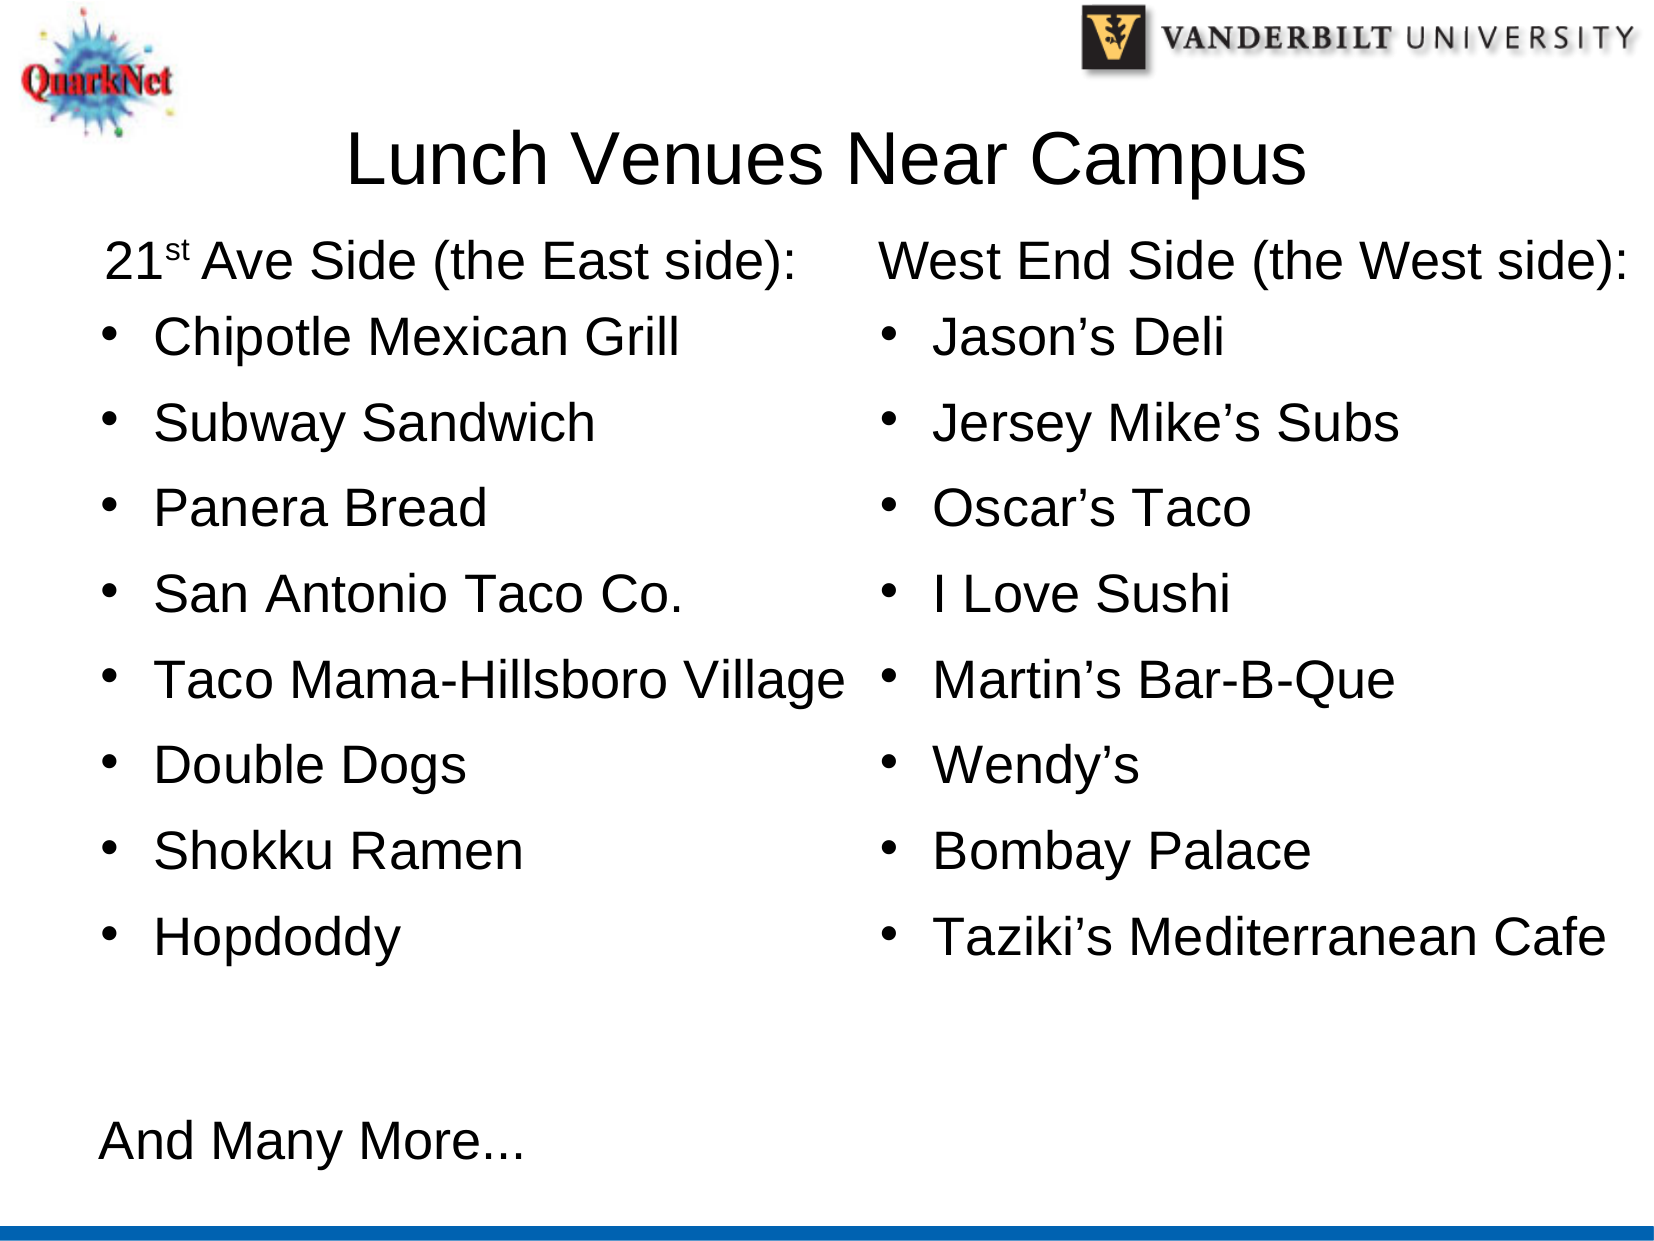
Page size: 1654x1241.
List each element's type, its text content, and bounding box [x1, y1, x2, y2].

picture [1078, 1, 1649, 85]
text_box West End Side (the West side): [863, 222, 1646, 299]
text_box 21st Ave Side (the East side): [90, 222, 814, 299]
picture [4, 1, 188, 152]
title Lunch Venues Near Campus [121, 77, 1534, 237]
list Chipotle Mexican Grill Subway Sandwich Panera Bread San Antonio Taco Co. Taco Mama-Hillsboro Village Double Dogs Shokku Ramen Hopdoddy [82, 310, 862, 1139]
list Jason’s Deli Jersey Mike’s Subs Oscar’s Taco I Love Sushi Martin’s Bar-B-Que Wendy’s Bombay Palace Taziki’s Mediterranean Cafe [862, 310, 1650, 1139]
text_box And Many More... [84, 1102, 543, 1179]
